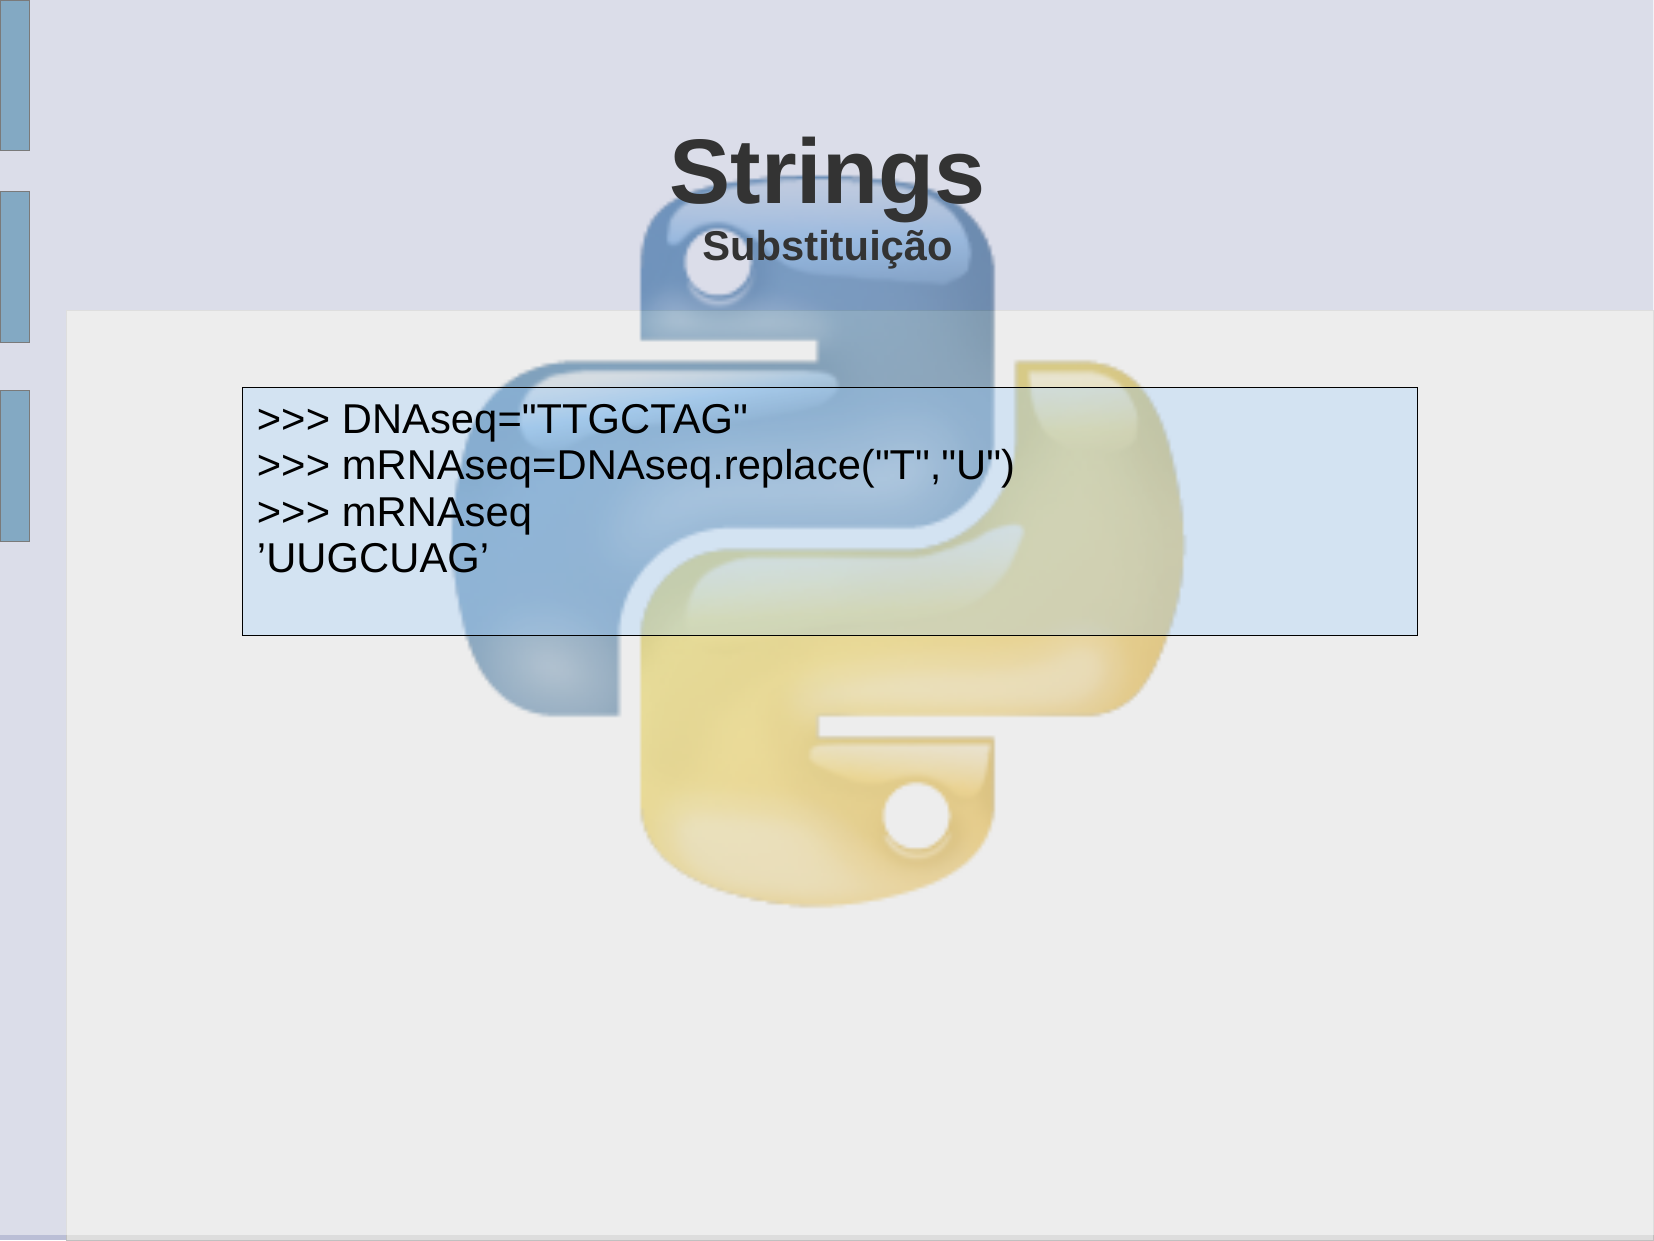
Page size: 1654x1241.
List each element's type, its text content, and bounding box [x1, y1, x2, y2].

picture [0, 0, 1654, 1235]
title Strings Substituição [121, 91, 1534, 299]
text_box >>> DNAseq="TTGCTAG" >>> mRNAseq=DNAseq.replace("T","U") >>> mRNAseq ’UUGCUAG’ [242, 387, 1418, 636]
